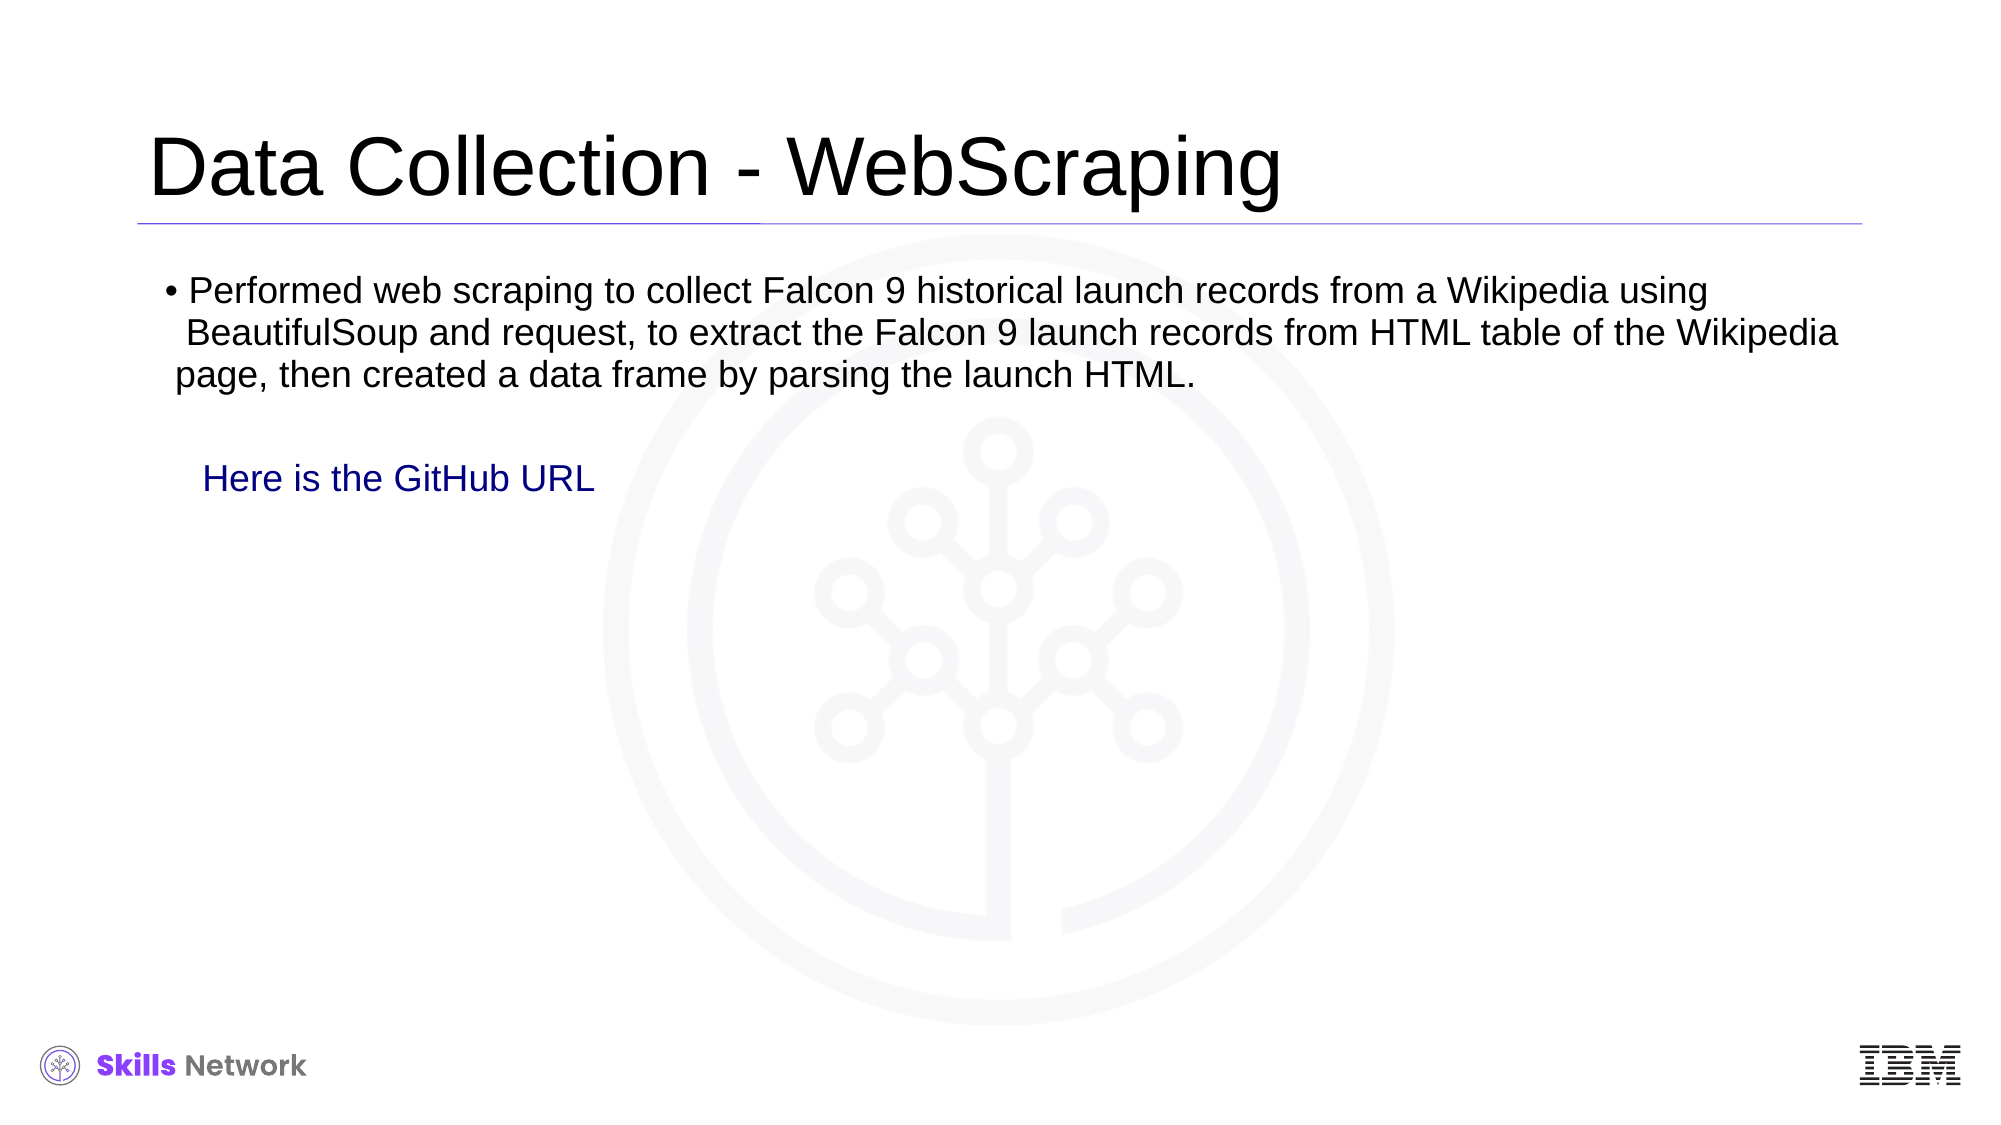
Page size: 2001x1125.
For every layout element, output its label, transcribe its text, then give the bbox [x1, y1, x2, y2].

text_box • Performed web scraping to collect Falcon 9 historical launch records from a Wikipedia using BeautifulSoup and request, to extract the Falcon 9 launch records from HTML table of the Wikipedia page, then created a data frame by parsing the launch HTML. [150, 262, 1876, 656]
text_box Data Collection - WebScraping [133, 112, 1613, 221]
text_box Here is the GitHub URL [187, 450, 826, 521]
